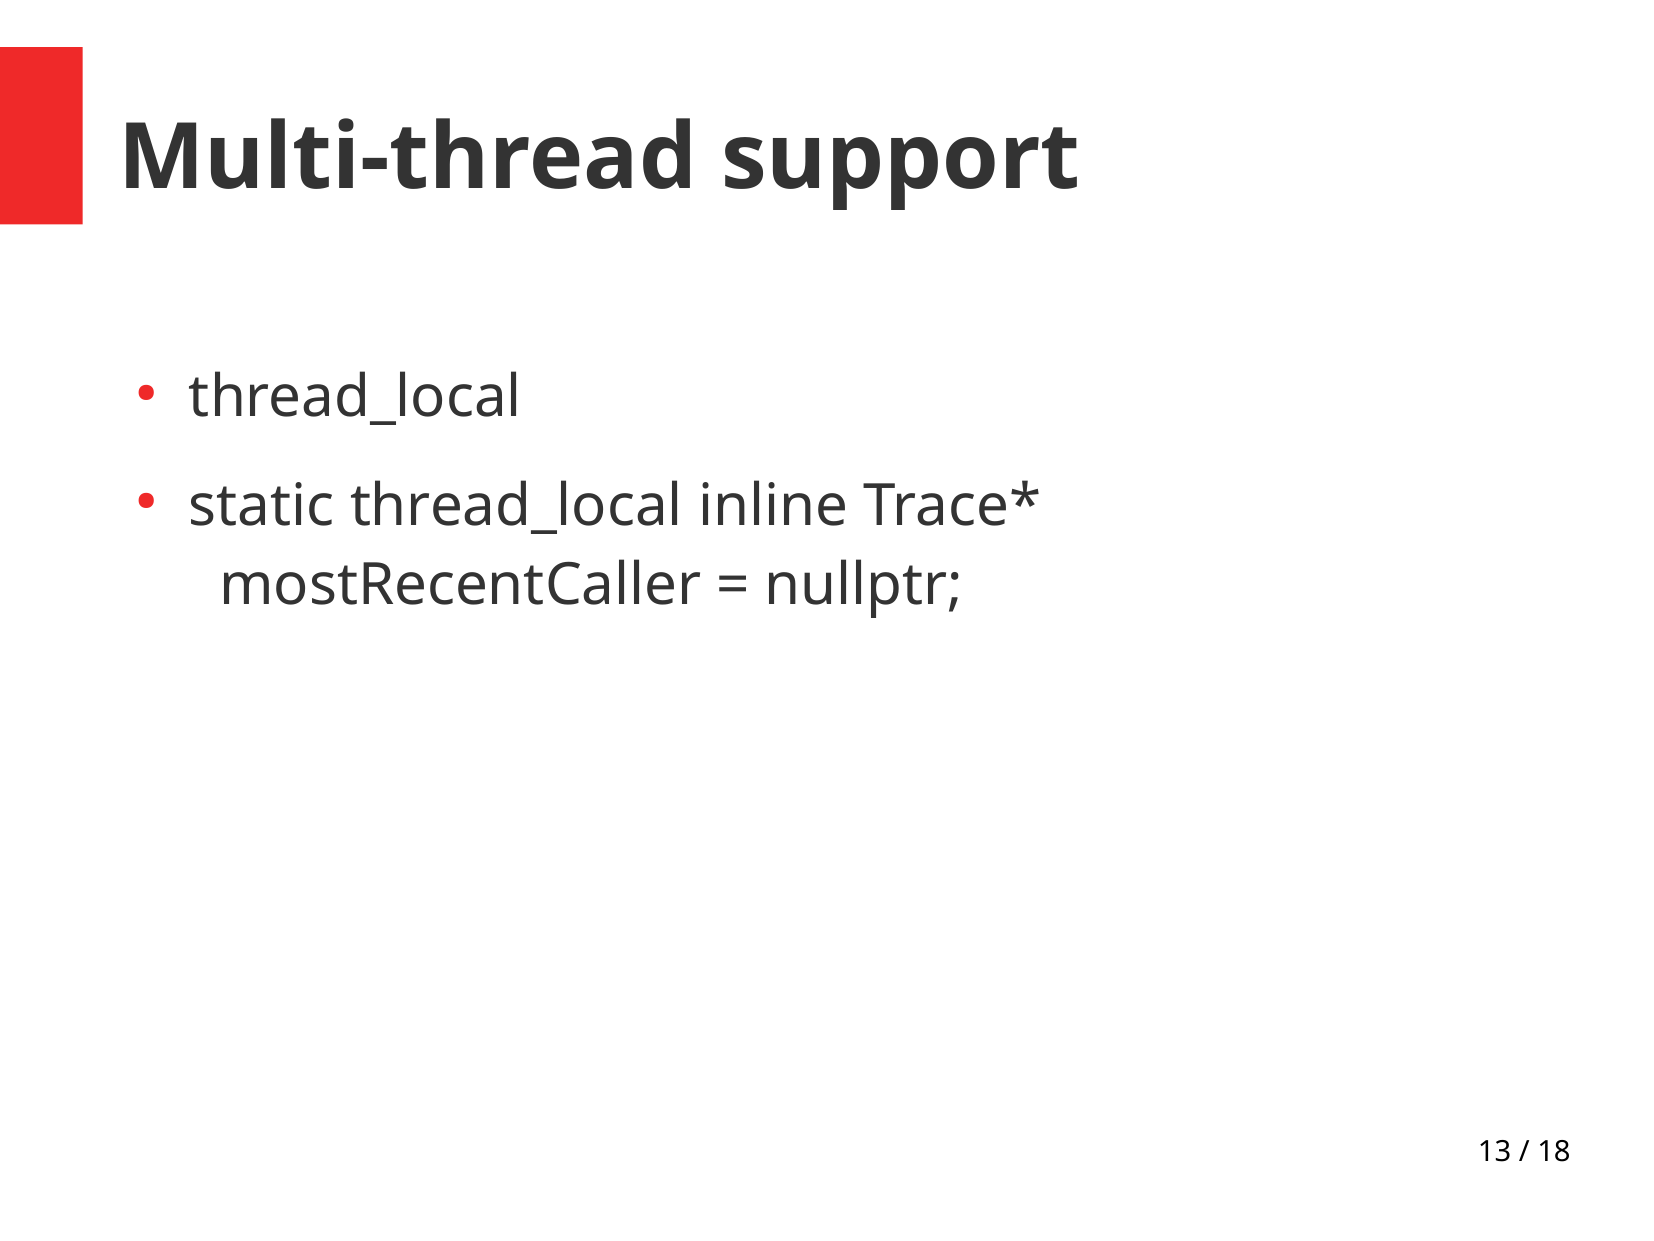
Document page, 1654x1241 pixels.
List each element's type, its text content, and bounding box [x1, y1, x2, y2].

title Multi-thread support [118, 49, 1571, 257]
list thread_local static thread_local inline Trace* mostRecentCaller = nullptr; [118, 354, 1536, 1074]
